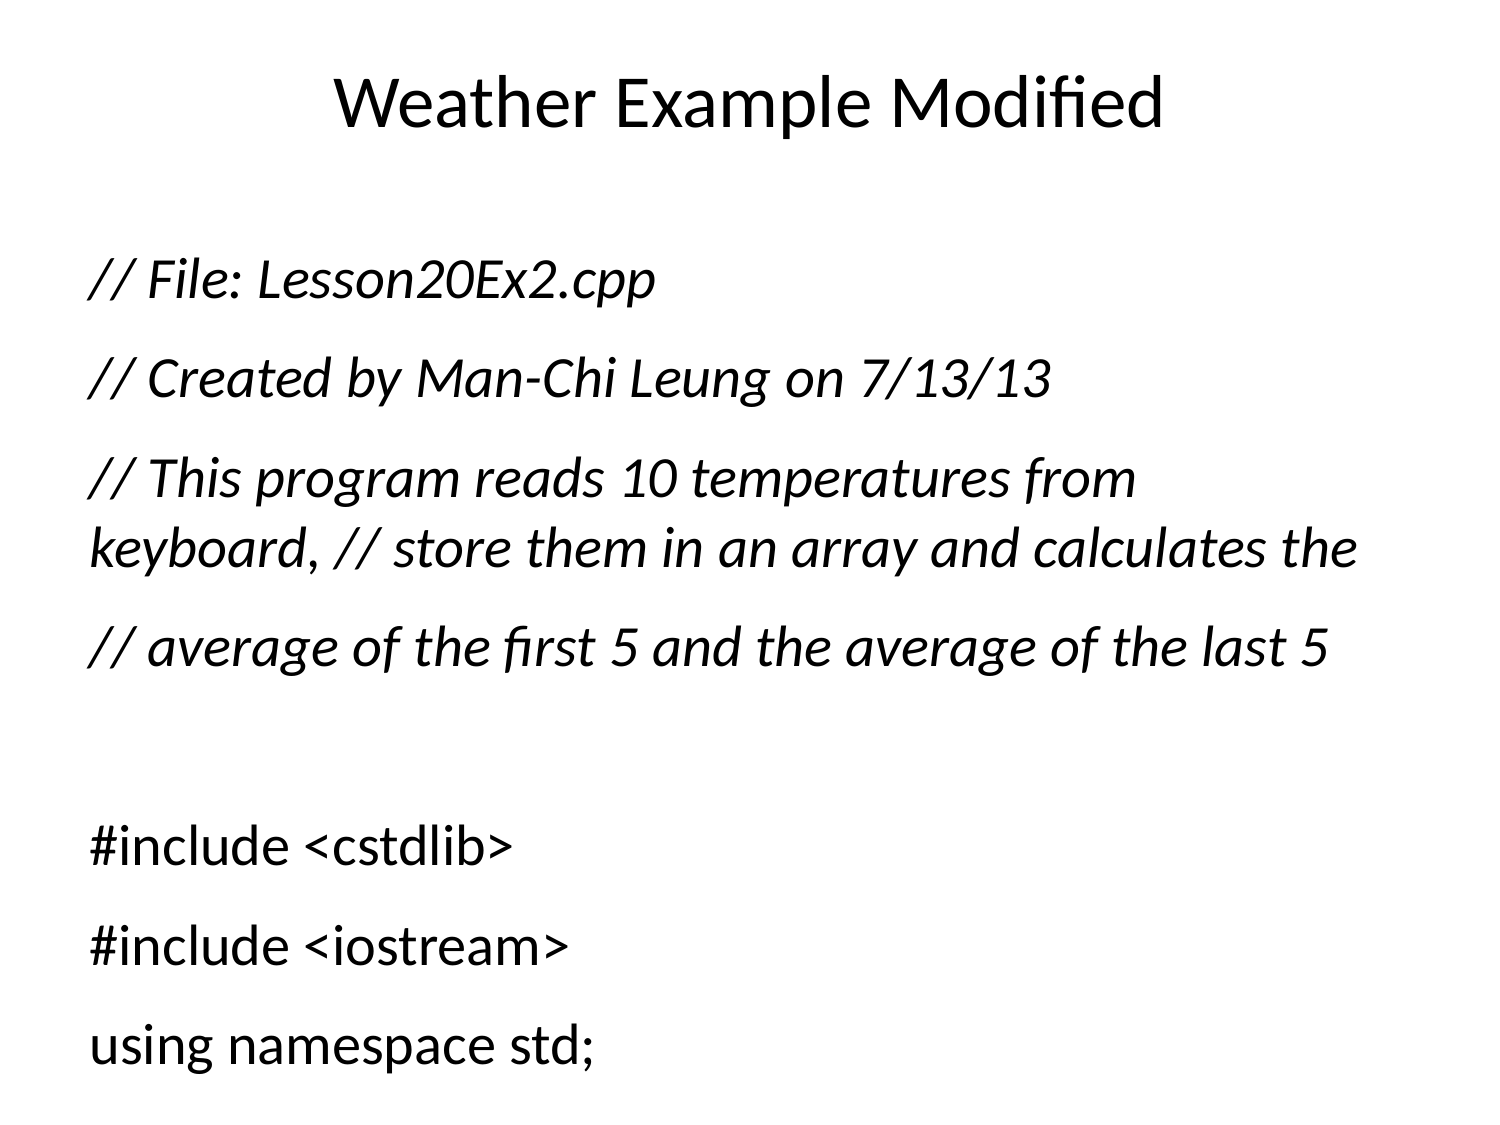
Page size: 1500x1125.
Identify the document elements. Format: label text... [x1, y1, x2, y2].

list // File: Lesson20Ex2.cpp // Created by Man-Chi Leung on 7/13/13 // This program reads 10 temperatures from keyboard, // store them in an array and calculates the // average of the first 5 and the average of the last 5 #include <cstdlib> #include <iostream> using namespace std; [75, 232, 1425, 1100]
title Weather Example Modified [75, 45, 1425, 232]
